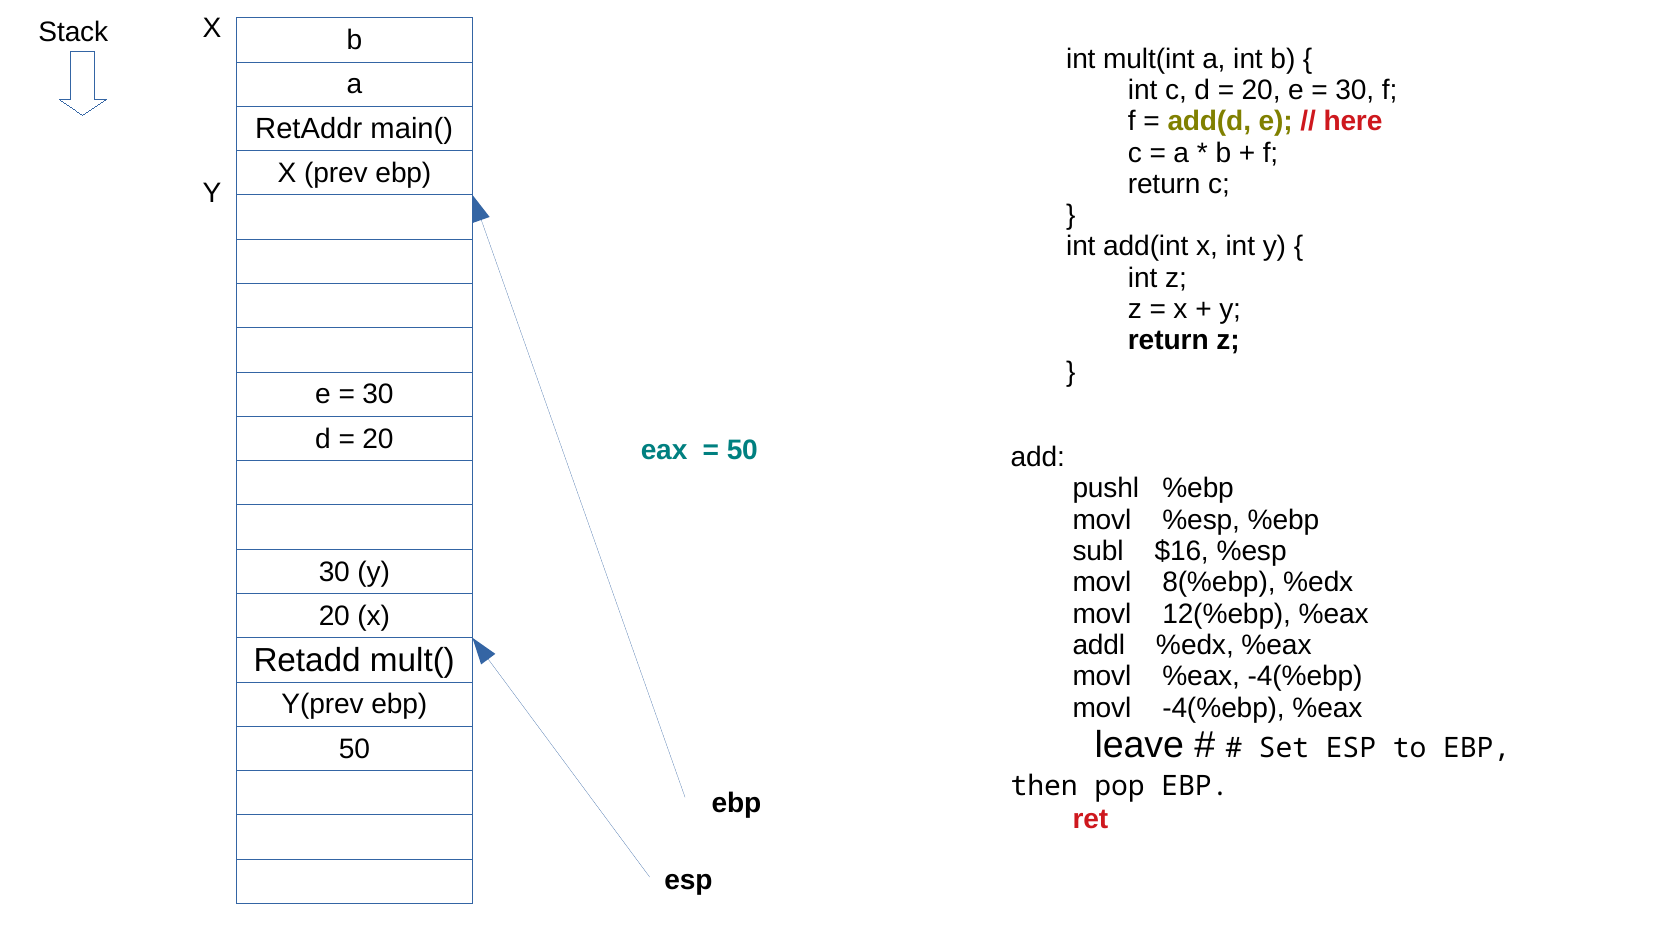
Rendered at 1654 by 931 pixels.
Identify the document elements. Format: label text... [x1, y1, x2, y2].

text_box ebp [696, 779, 827, 826]
text_box a [236, 62, 473, 106]
text_box 30 (y) [236, 549, 473, 593]
text_box d = 20 [236, 416, 473, 461]
text_box esp [649, 856, 780, 903]
text_box add: pushl %ebp movl %esp, %ebp subl $16, %esp movl 8(%ebp), %edx movl 12(%ebp), %eax addl %edx, %eax movl %eax, -4(%ebp) movl -4(%ebp), %eax leave # # Set ESP to EBP, then pop EBP. ret [995, 434, 1571, 867]
text_box X [129, 4, 237, 51]
text_box b [236, 17, 473, 62]
text_box eax = 50 [625, 426, 1123, 473]
text_box 50 [236, 726, 473, 770]
text_box Stack [23, 8, 154, 55]
text_box Retadd mult() [236, 637, 473, 682]
text_box RetAddr main() [236, 106, 473, 150]
text_box e = 30 [236, 373, 473, 416]
text_box 20 (x) [236, 593, 473, 637]
text_box int mult(int a, int b) { int c, d = 20, e = 30, f; f = add(d, e); // here c = a * b + f; return c; } int add(int x, int y) { int z; z = x + y; return z; } [1051, 35, 1529, 395]
text_box X (prev ebp) [236, 150, 473, 194]
text_box Y [129, 169, 237, 217]
text_box Y(prev ebp) [236, 682, 473, 726]
